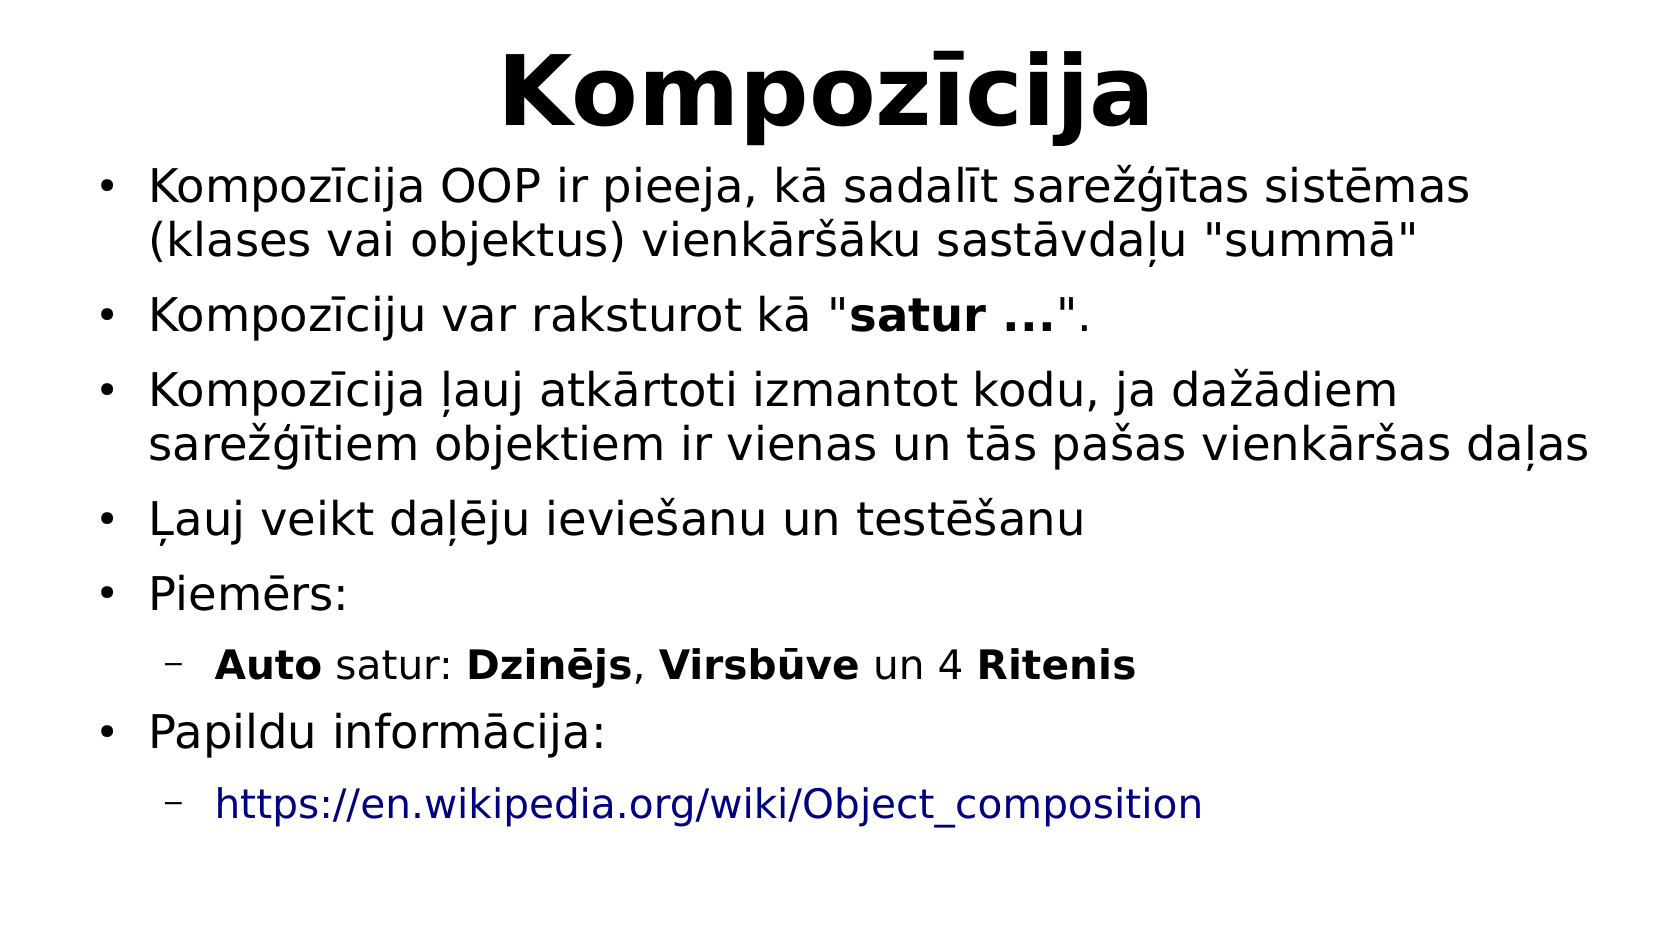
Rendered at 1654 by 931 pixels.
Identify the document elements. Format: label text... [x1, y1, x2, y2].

title Kompozīcija [82, 34, 1571, 149]
list Kompozīcija OOP ir pieeja, kā sadalīt sarežģītas sistēmas (klases vai objektus) vienkāršāku sastāvdaļu "summā" Kompozīciju var raksturot kā "satur ...". Kompozīcija ļauj atkārtoti izmantot kodu, ja dažādiem sarežģītiem objektiem ir vienas un tās pašas vienkāršas daļas Ļauj veikt daļēju ieviešanu un testēšanu Piemērs: Auto satur: Dzinējs, Virsbūve un 4 Ritenis Papildu informācija: https://en.wikipedia.org/wiki/Object_composition [82, 159, 1607, 886]
